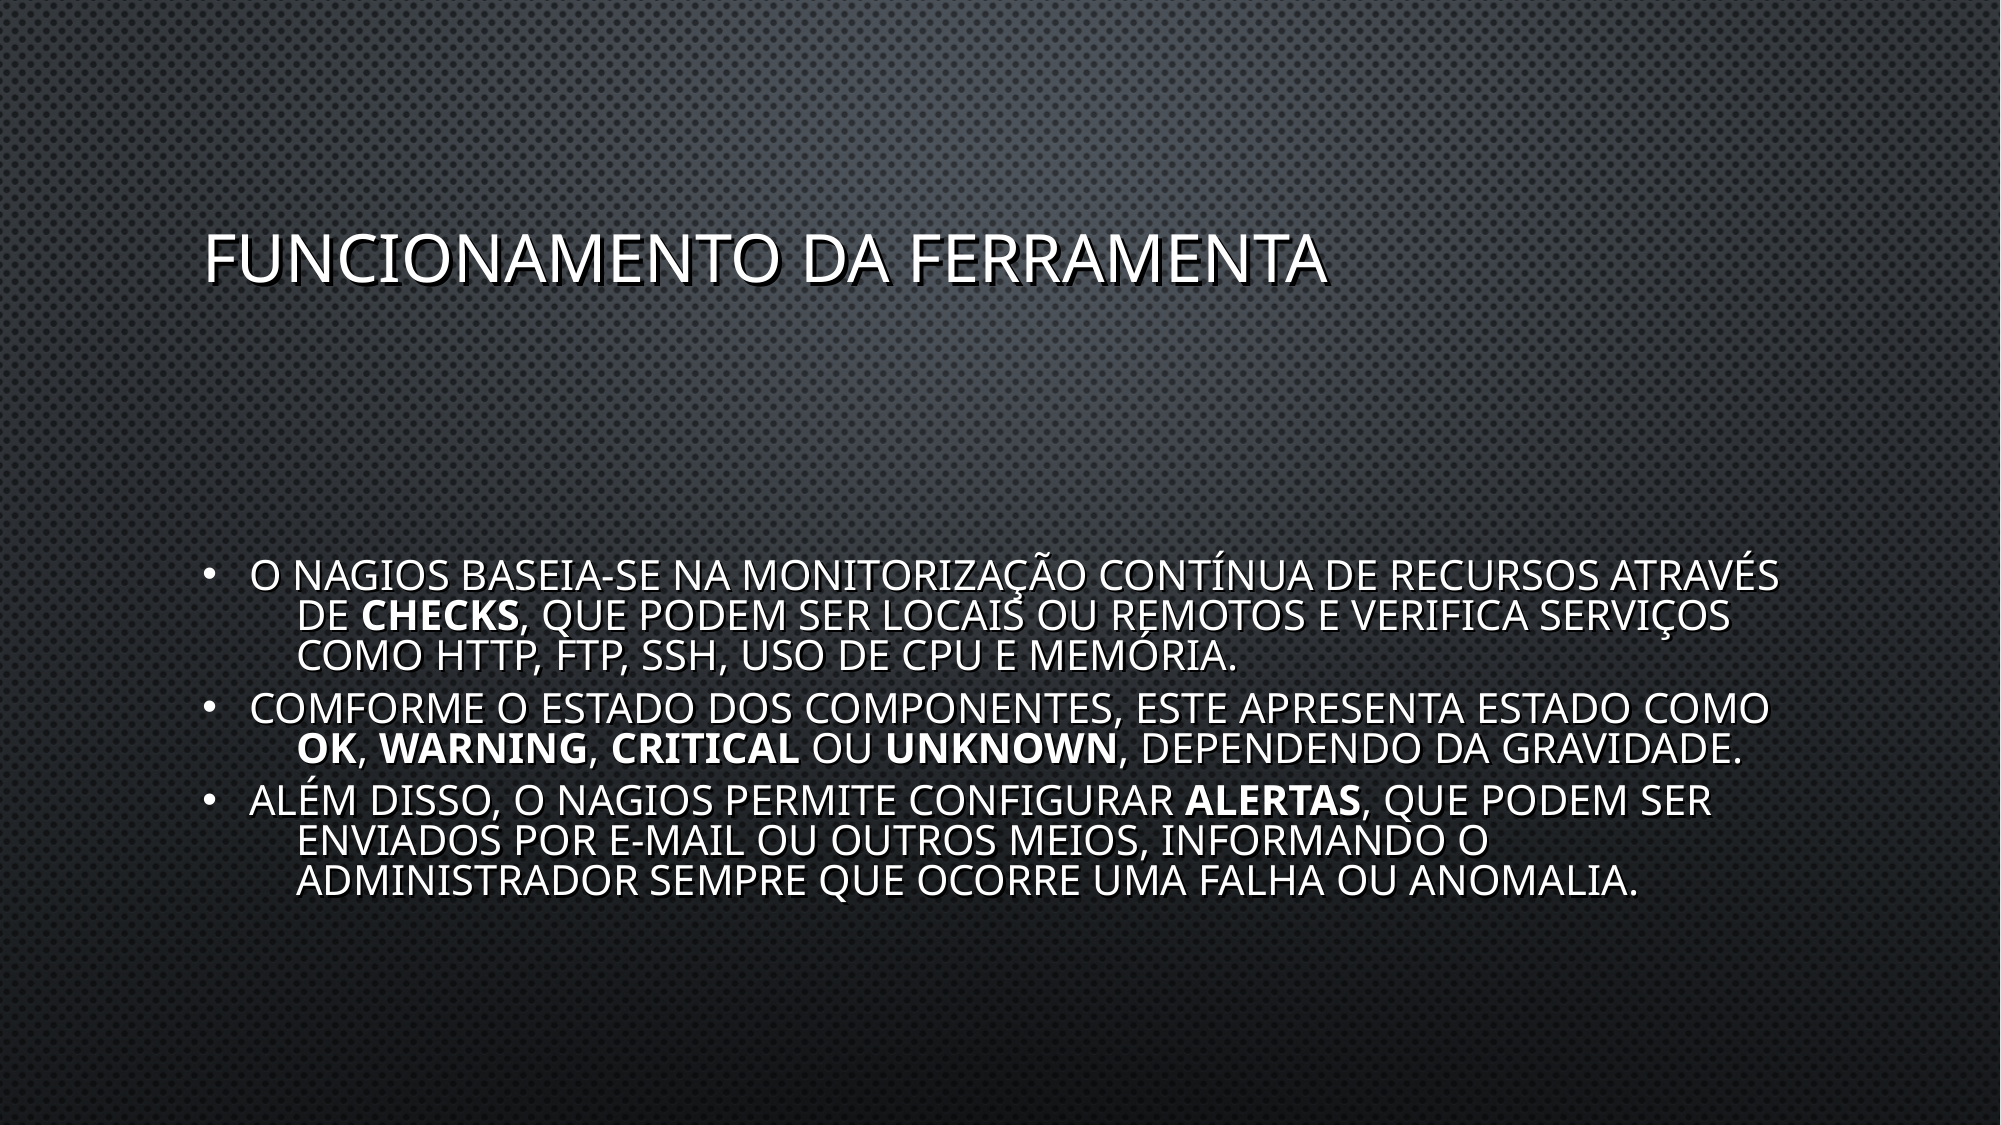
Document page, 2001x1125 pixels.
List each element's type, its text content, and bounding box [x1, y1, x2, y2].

list O Nagios baseia-se na monitorização contínua de recursos através de checks, que podem ser locais ou remotos e verifica serviços como HTTP, FTP, SSH, uso de CPU e memória. Comforme o estado dos componentes, este apresenta estado como OK, WARNING, CRITICAL ou UNKNOWN, dependendo da gravidade. Além disso, o Nagios permite configurar alertas, que podem ser enviados por e-mail ou outros meios, informando o administrador sempre que ocorre uma falha ou anomalia. [187, 437, 1813, 1025]
title funcionamento da ferramenta [187, 99, 1813, 413]
